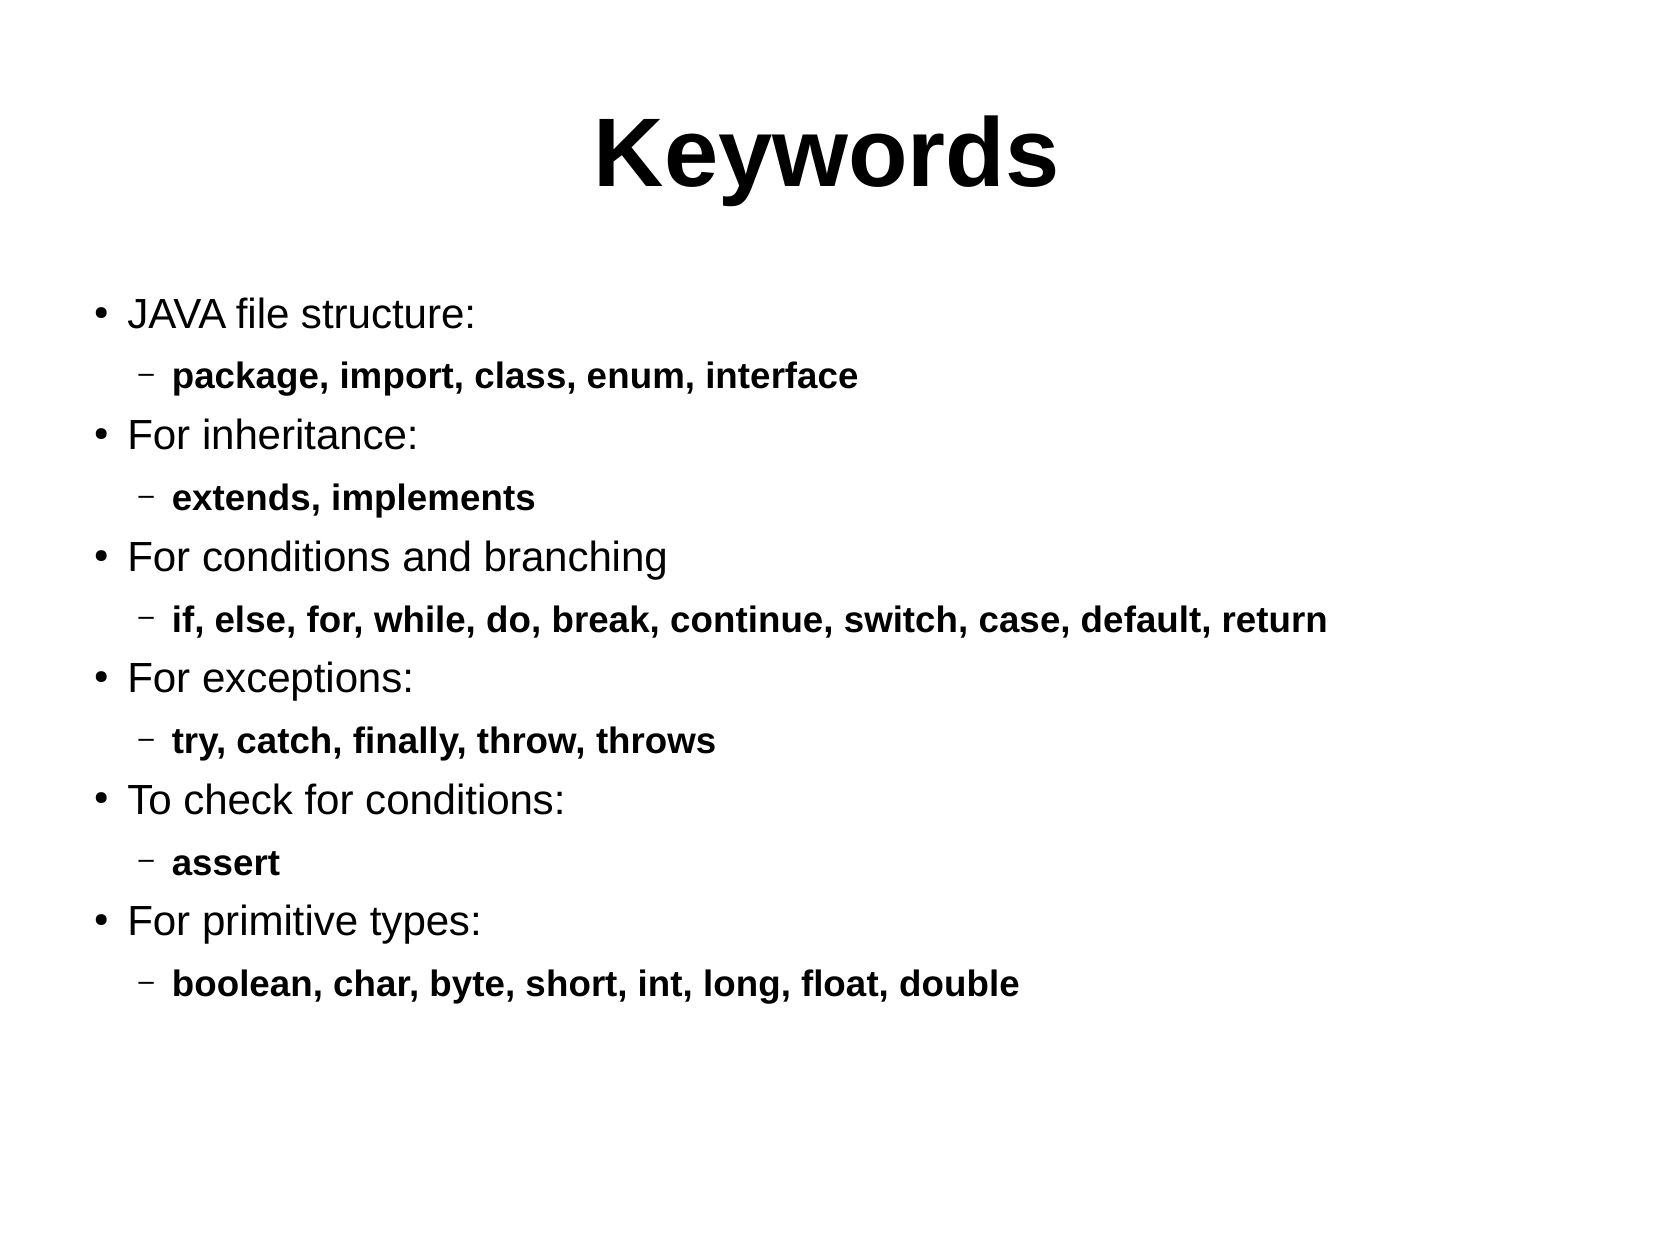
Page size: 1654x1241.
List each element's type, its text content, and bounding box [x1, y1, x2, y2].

list JAVA file structure: package, import, class, enum, interface For inheritance: extends, implements For conditions and branching if, else, for, while, do, break, continue, switch, case, default, return For exceptions: try, catch, finally, throw, throws To check for conditions: assert For primitive types: boolean, char, byte, short, int, long, float, double [82, 290, 1538, 1010]
title Keywords [82, 98, 1571, 208]
